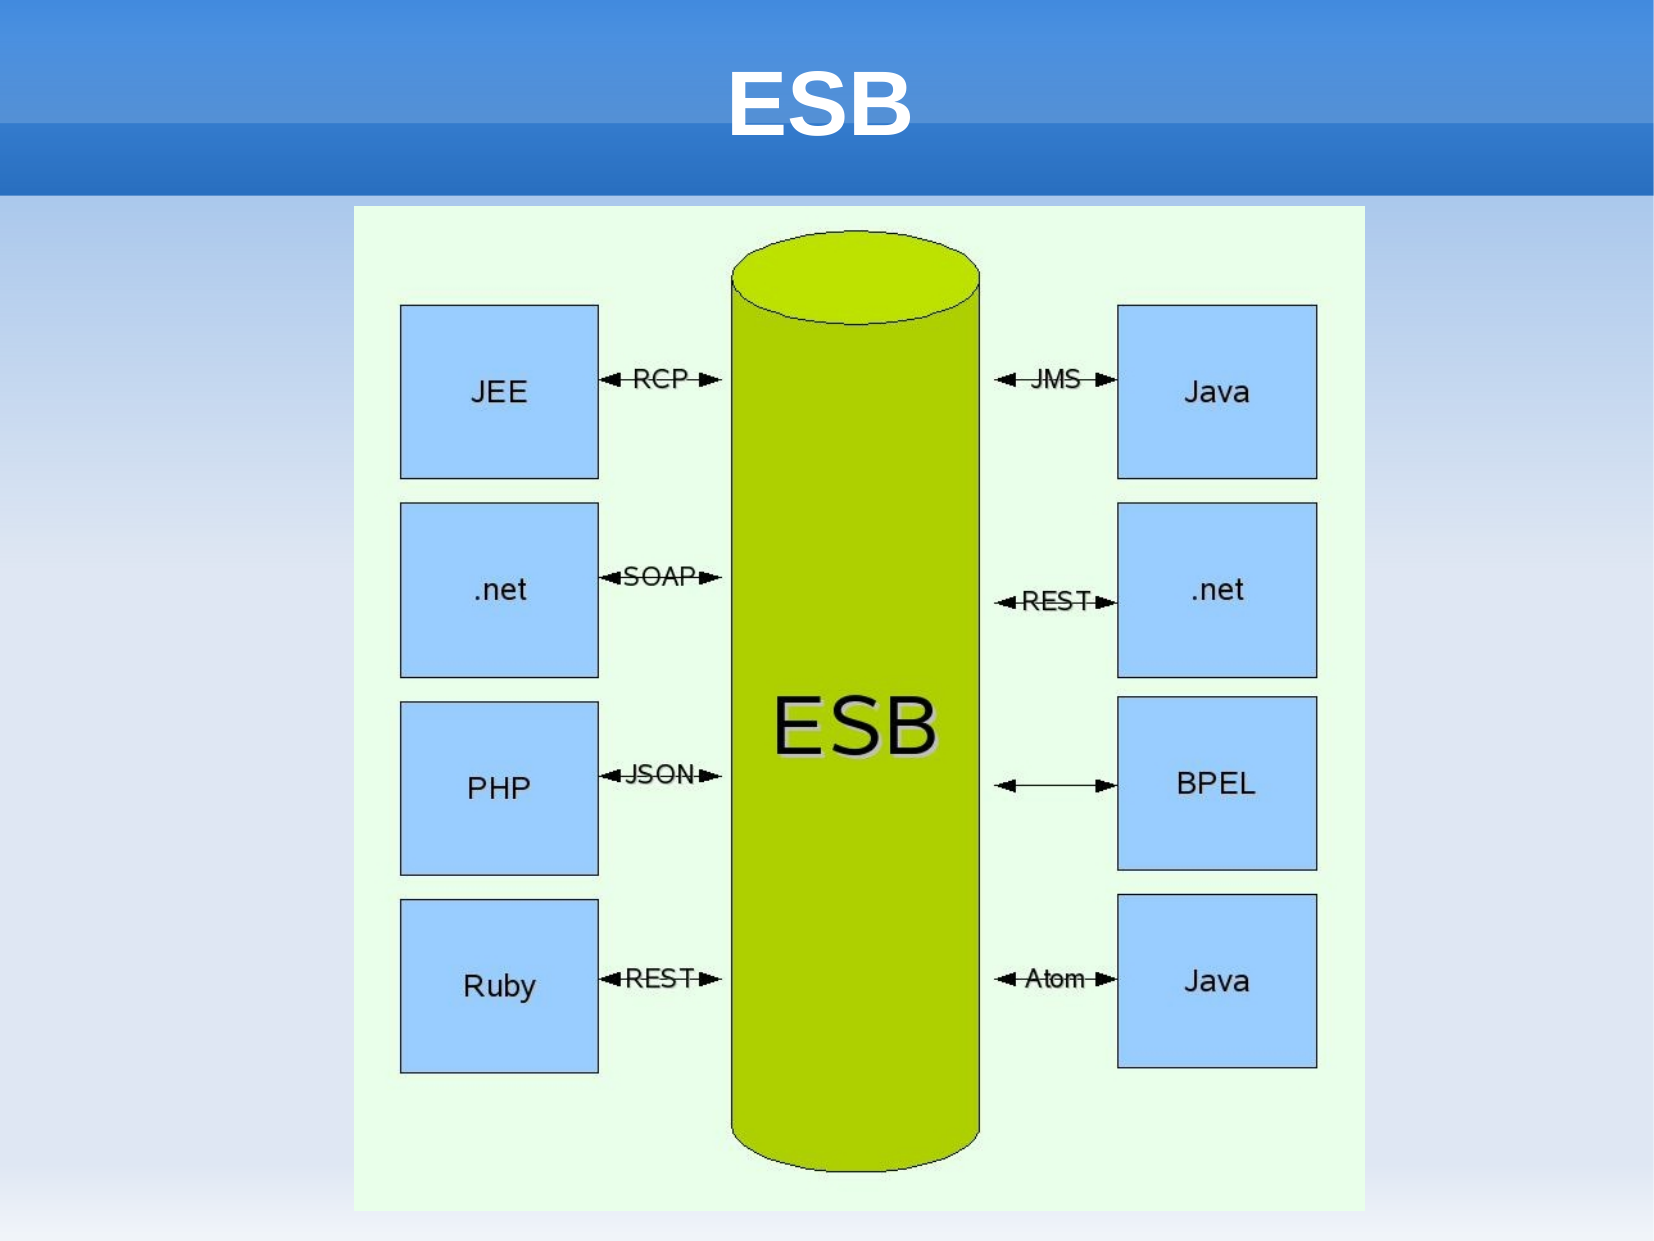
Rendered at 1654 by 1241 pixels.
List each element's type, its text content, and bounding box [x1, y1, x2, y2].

picture [0, 0, 1654, 1241]
title ESB [76, 7, 1565, 200]
